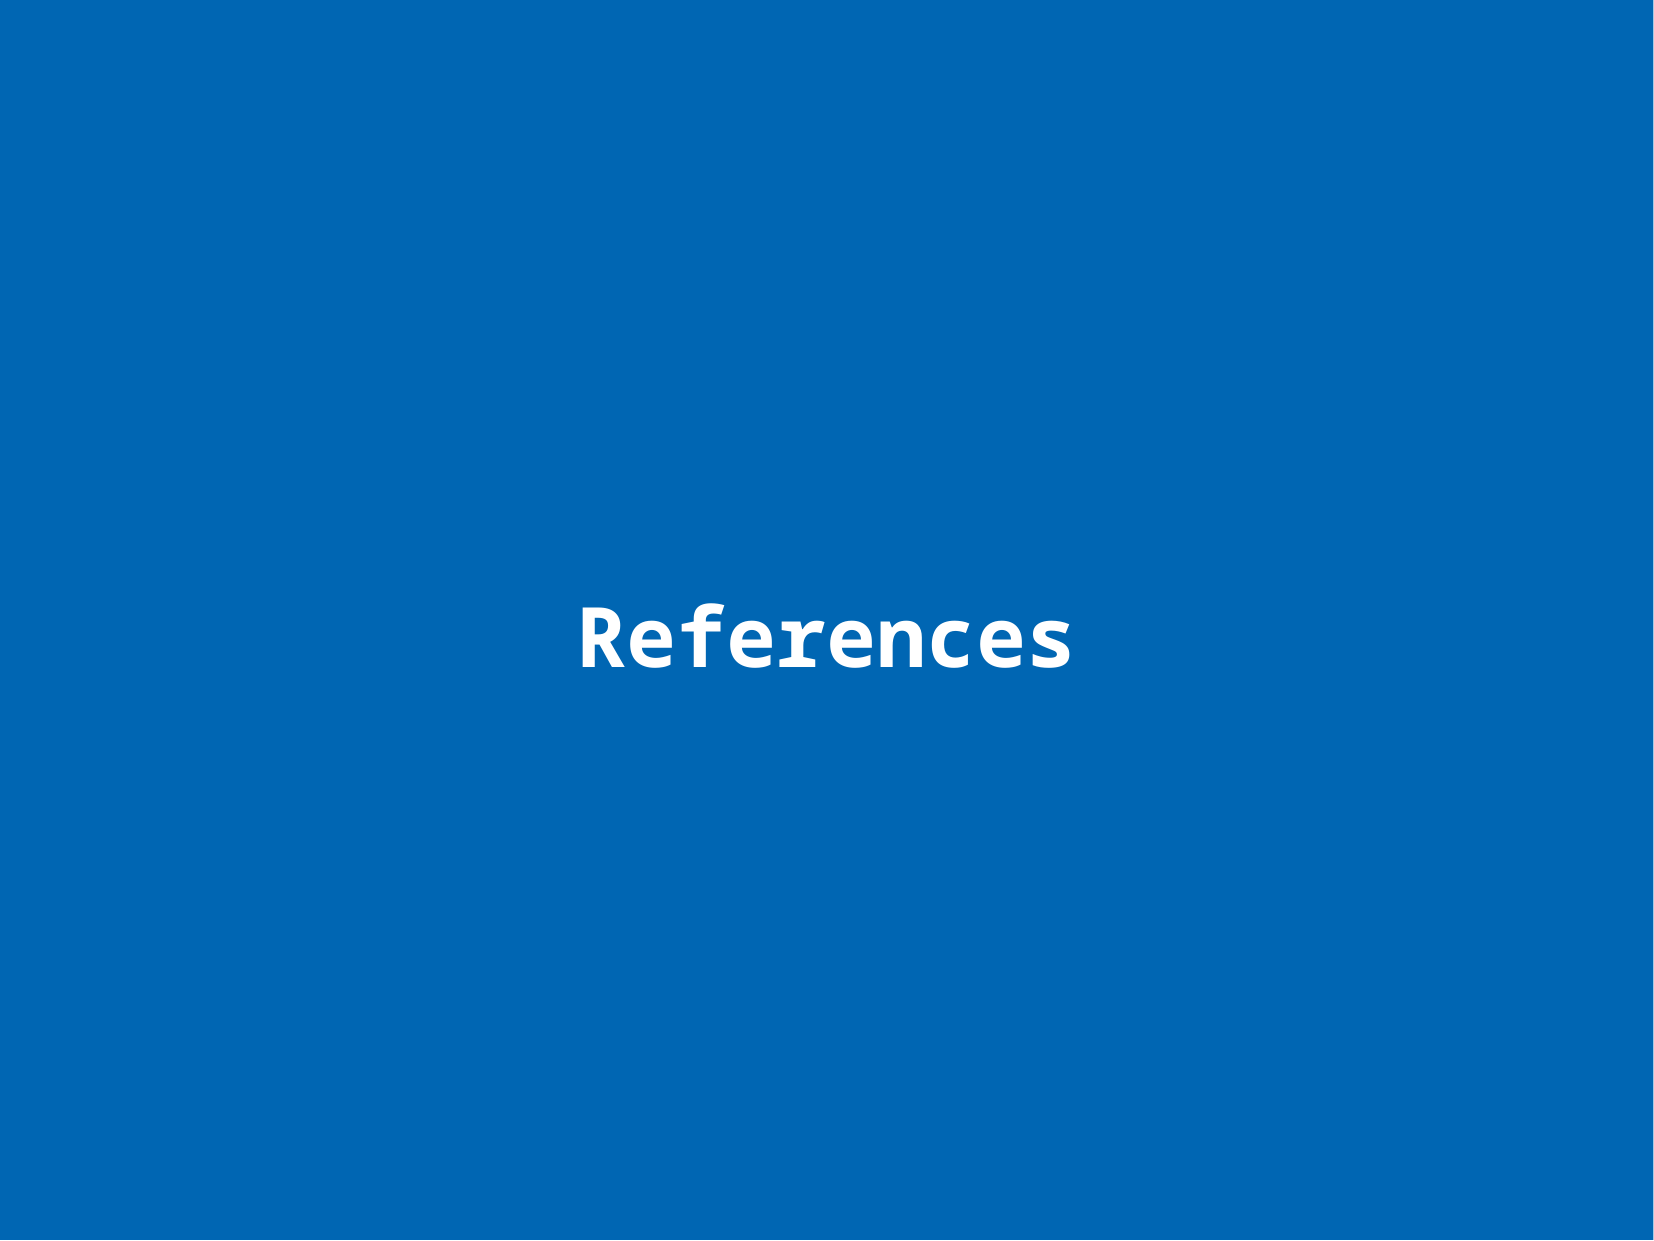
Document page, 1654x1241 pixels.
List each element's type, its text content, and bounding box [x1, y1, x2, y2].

text_box References [228, 571, 1426, 670]
